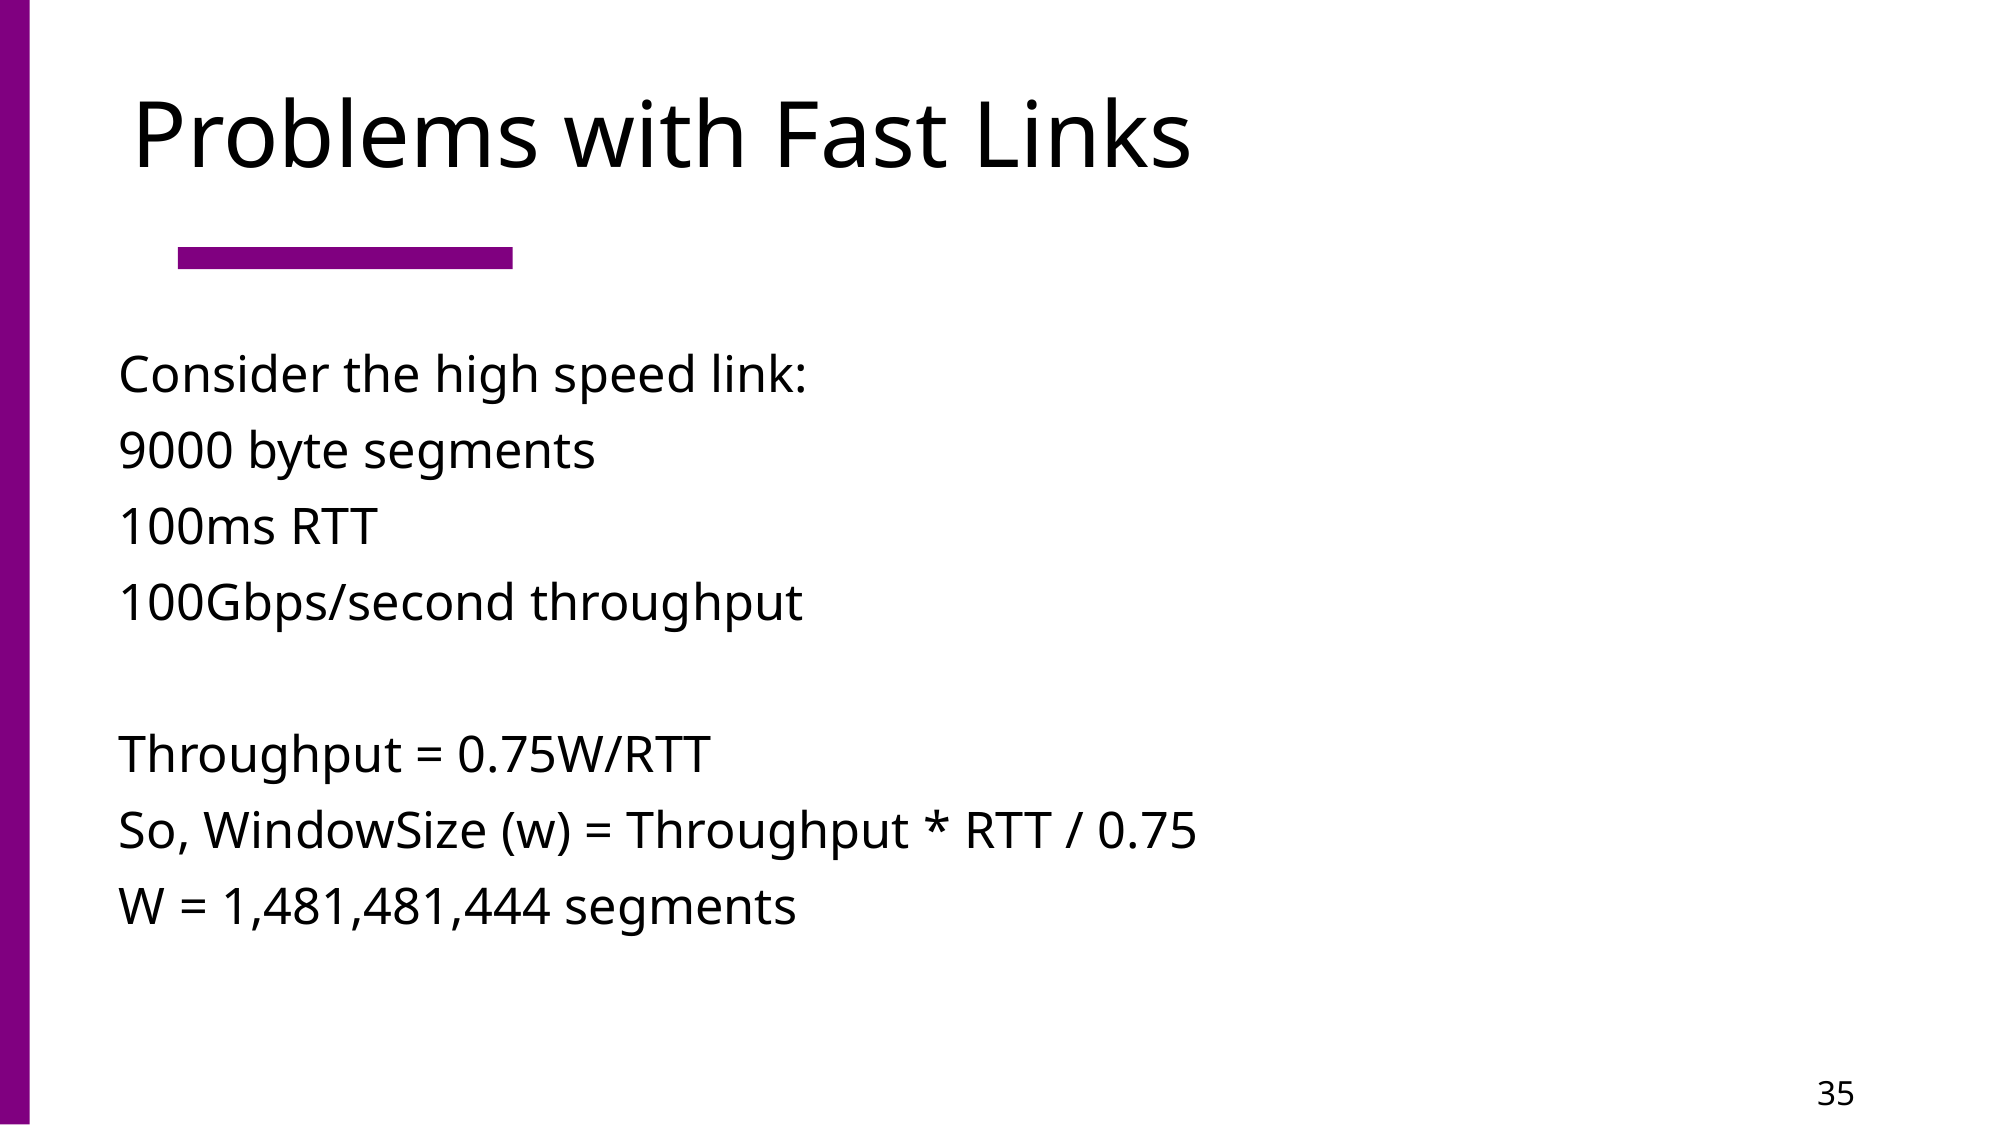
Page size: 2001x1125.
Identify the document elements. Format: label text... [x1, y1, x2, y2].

title Problems with Fast Links [116, 37, 1817, 225]
list Consider the high speed link: 9000 byte segments 100ms RTT 100Gbps/second throughput Throughput = 0.75W/RTT So, WindowSize (w) = Throughput * RTT / 0.75 W = 1,481,481,444 segments [103, 334, 1981, 946]
